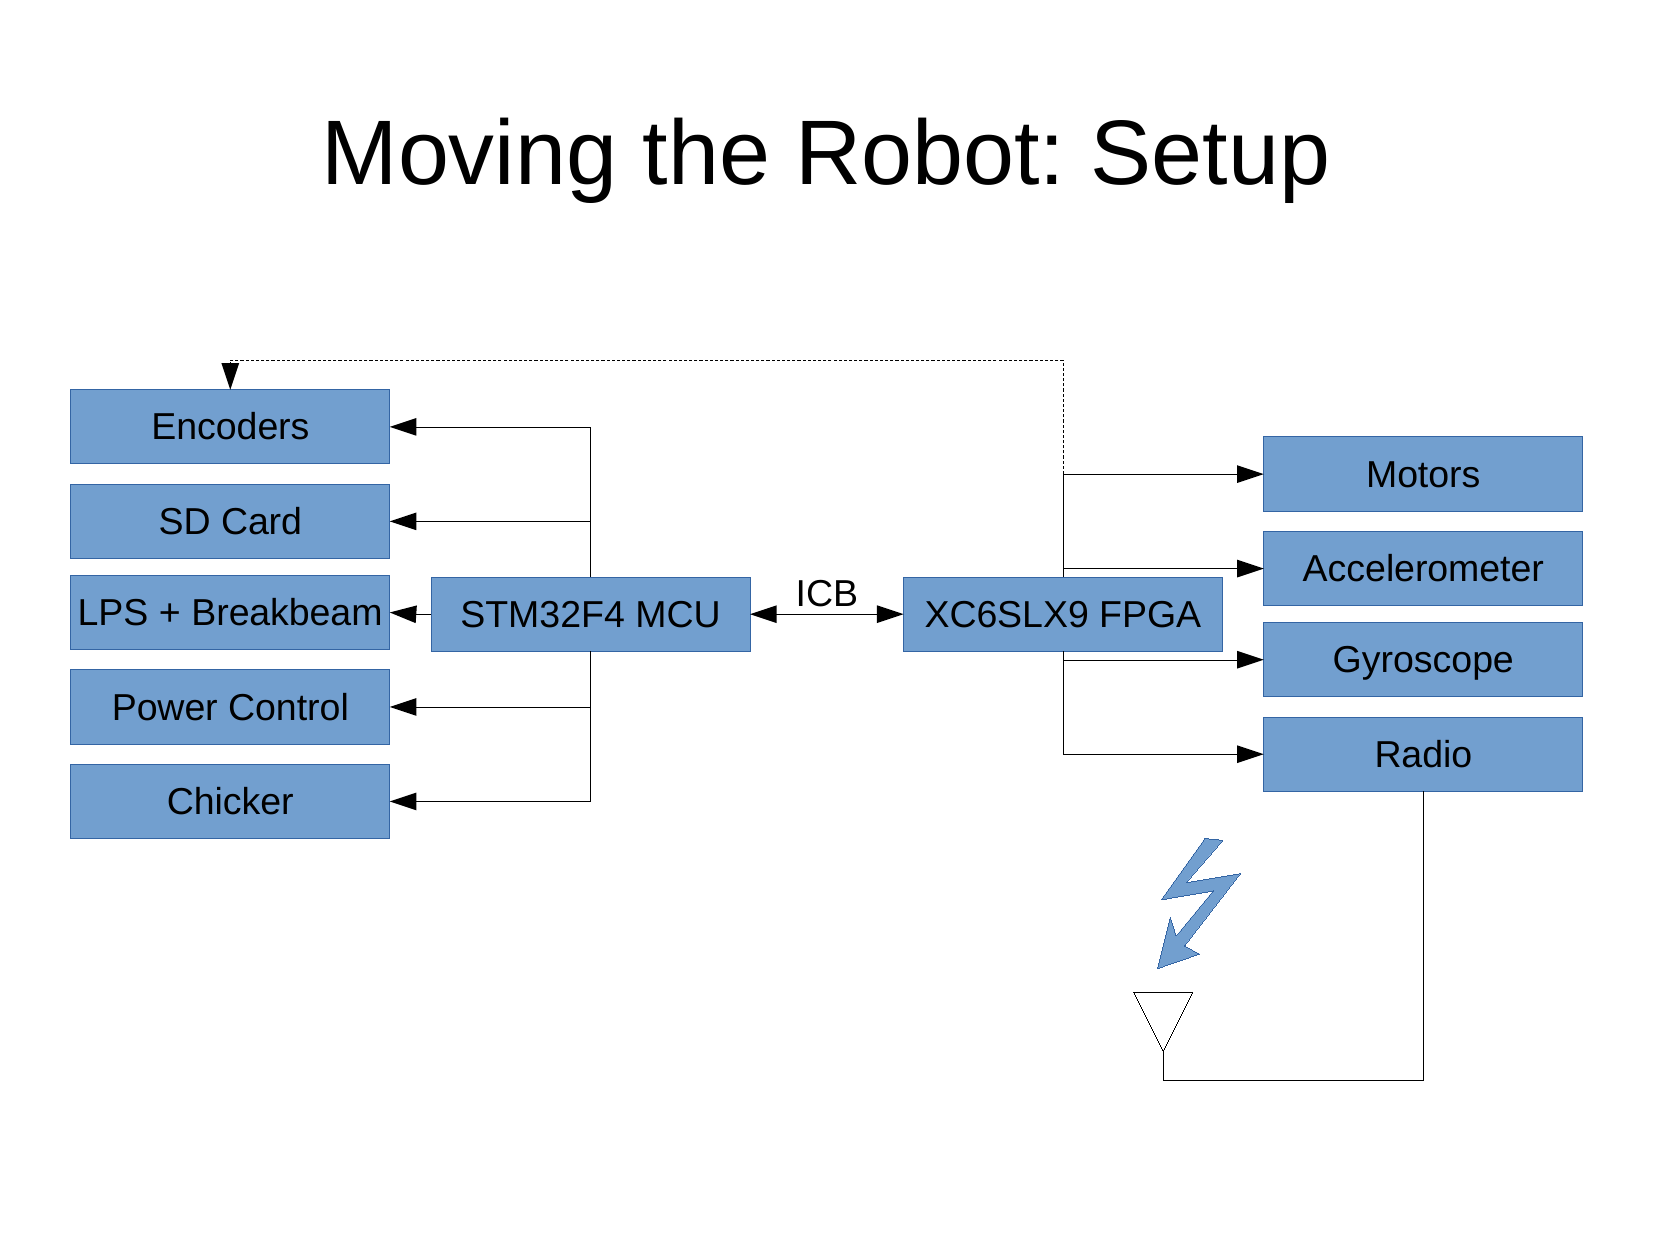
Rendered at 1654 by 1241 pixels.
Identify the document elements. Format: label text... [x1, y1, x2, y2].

text_box LPS + Breakbeam [70, 575, 390, 650]
text_box Accelerometer [1263, 531, 1583, 606]
text_box Gyroscope [1263, 622, 1583, 697]
text_box SD Card [70, 484, 390, 559]
text_box Power Control [70, 669, 390, 745]
text_box Chicker [70, 764, 390, 839]
text_box XC6SLX9 FPGA [903, 577, 1223, 652]
text_box Encoders [70, 389, 390, 464]
text_box STM32F4 MCU [431, 577, 751, 652]
text_box Motors [1263, 436, 1583, 512]
title Moving the Robot: Setup [82, 49, 1571, 257]
text_box Radio [1263, 717, 1583, 792]
text_box [1157, 838, 1241, 969]
